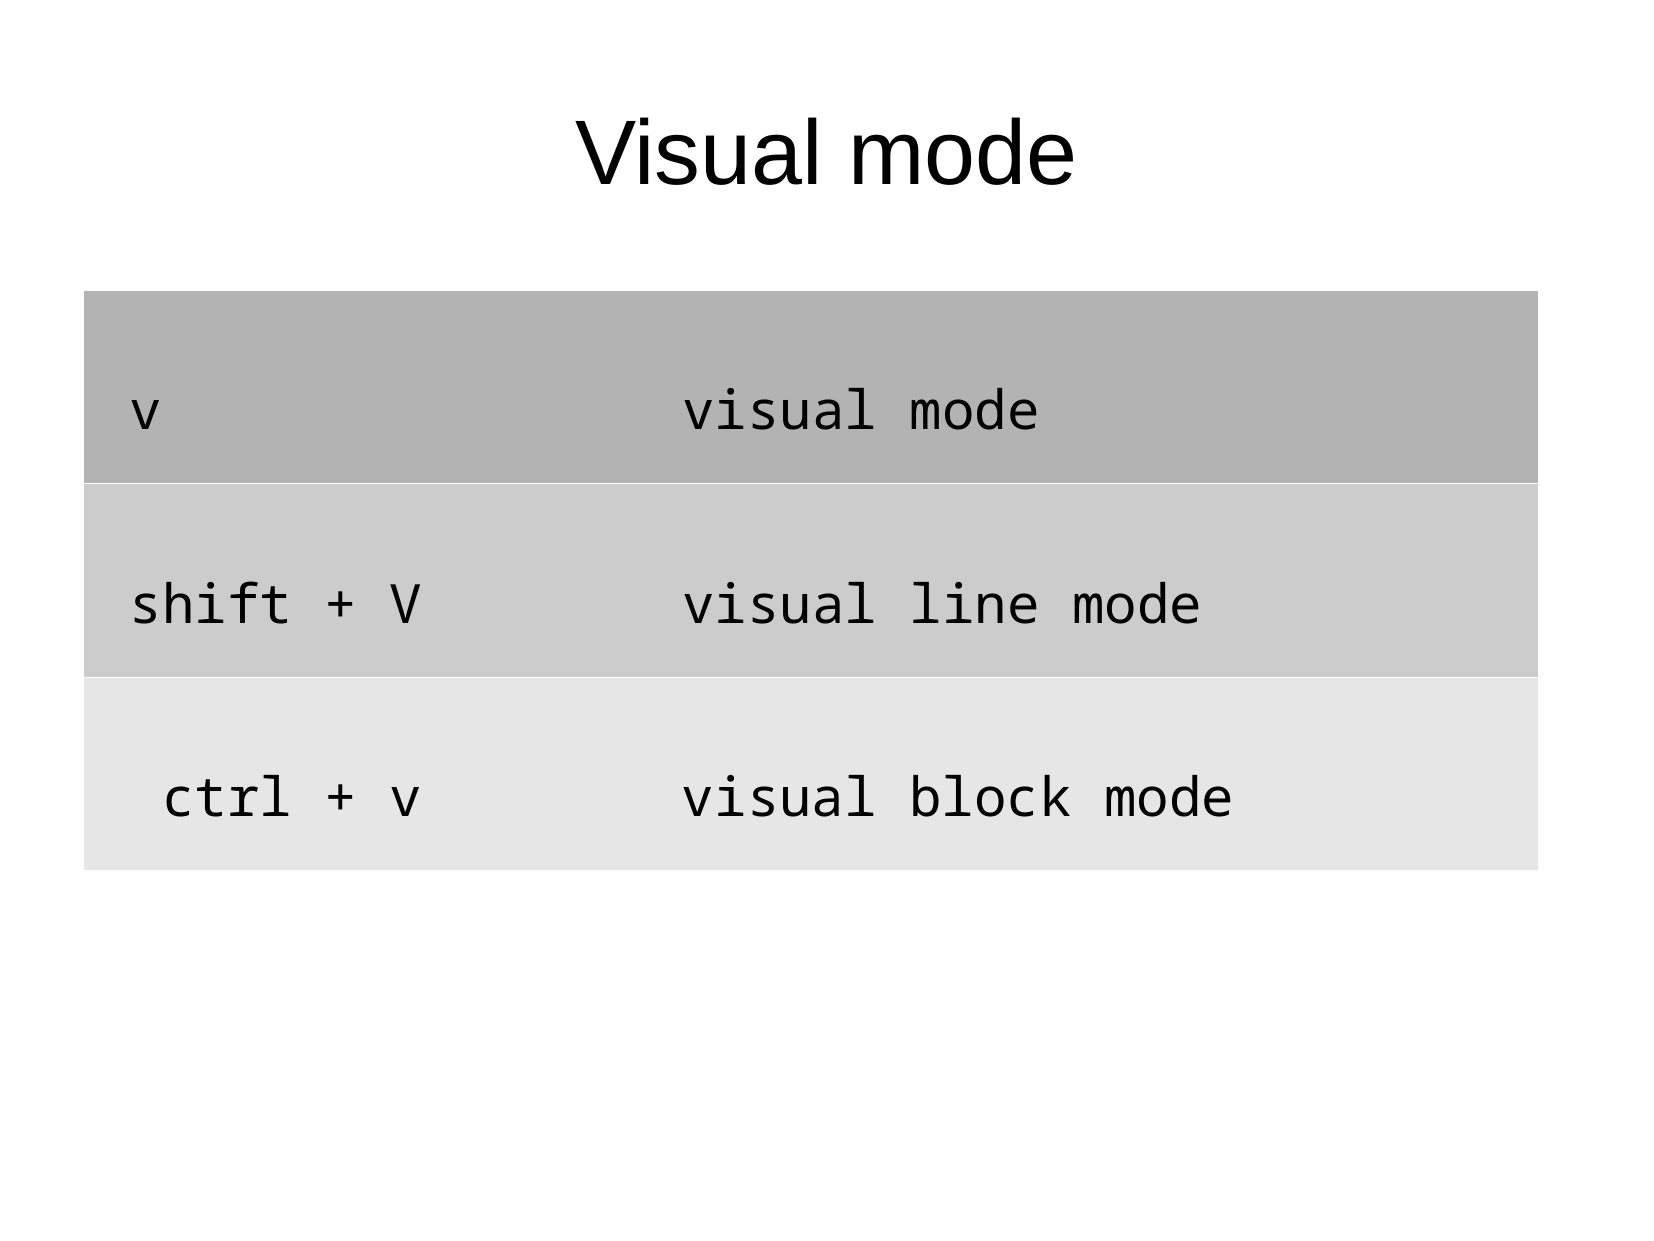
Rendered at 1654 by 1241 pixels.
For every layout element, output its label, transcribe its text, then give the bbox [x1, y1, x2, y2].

table_cell shift + V visual line mode [84, 484, 1538, 677]
table_header v visual mode [84, 291, 1538, 483]
table_cell ctrl + v visual block mode [84, 678, 1538, 870]
title Visual mode [82, 49, 1571, 257]
